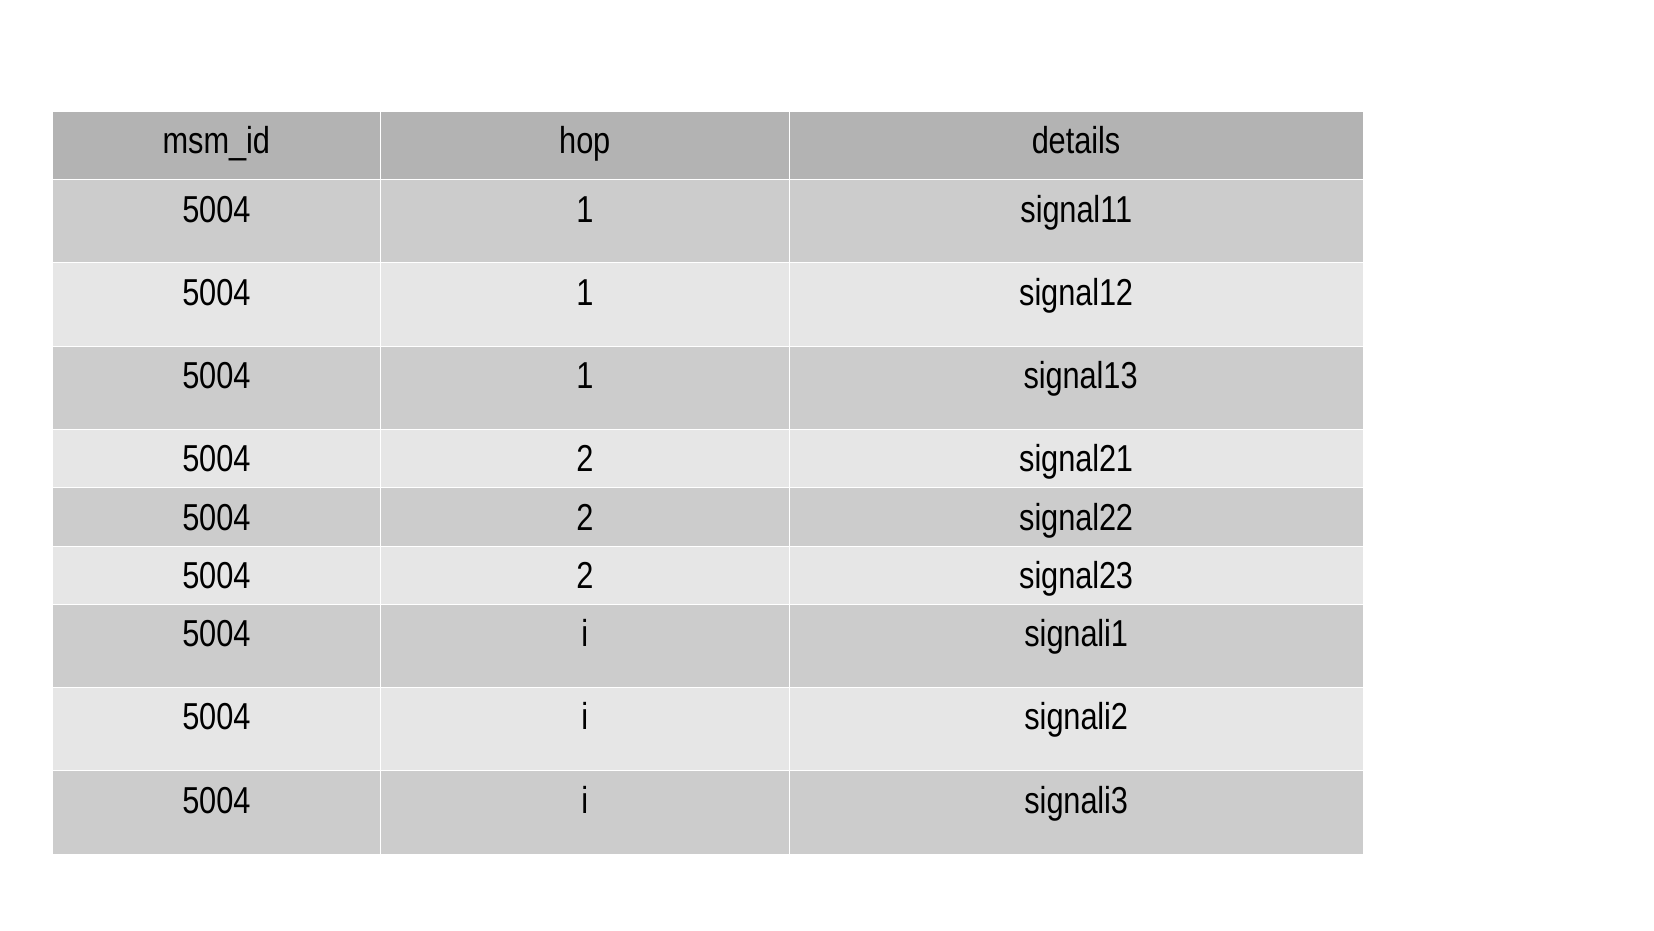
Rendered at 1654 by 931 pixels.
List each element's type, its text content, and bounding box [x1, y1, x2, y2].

table_cell 5004 [53, 688, 380, 770]
table_cell i [381, 605, 789, 687]
table_cell signal13 [790, 347, 1363, 429]
table_cell signal23 [790, 547, 1363, 604]
table_cell 2 [381, 430, 789, 487]
table_cell signali1 [790, 605, 1363, 687]
table_cell 2 [381, 547, 789, 604]
table_cell 1 [381, 263, 789, 346]
table_cell 5004 [53, 547, 380, 604]
table_cell 5004 [53, 430, 380, 487]
table_cell signali2 [790, 688, 1363, 770]
table_cell i [381, 771, 789, 854]
table_cell 5004 [53, 347, 380, 429]
table_header hop [381, 112, 789, 179]
table_cell 1 [381, 180, 789, 262]
table_cell i [381, 688, 789, 770]
table_cell signali3 [790, 771, 1363, 854]
table_cell 5004 [53, 263, 380, 346]
table_cell 5004 [53, 180, 380, 262]
table_cell signal12 [790, 263, 1363, 346]
table_header msm_id [53, 112, 380, 179]
table_cell signal22 [790, 488, 1363, 546]
table_cell 5004 [53, 771, 380, 854]
table_cell signal11 [790, 180, 1363, 262]
table_cell 5004 [53, 605, 380, 687]
table_cell 1 [381, 347, 789, 429]
table_header details [790, 112, 1363, 179]
table_cell 5004 [53, 488, 380, 546]
table_cell signal21 [790, 430, 1363, 487]
table_cell 2 [381, 488, 789, 546]
